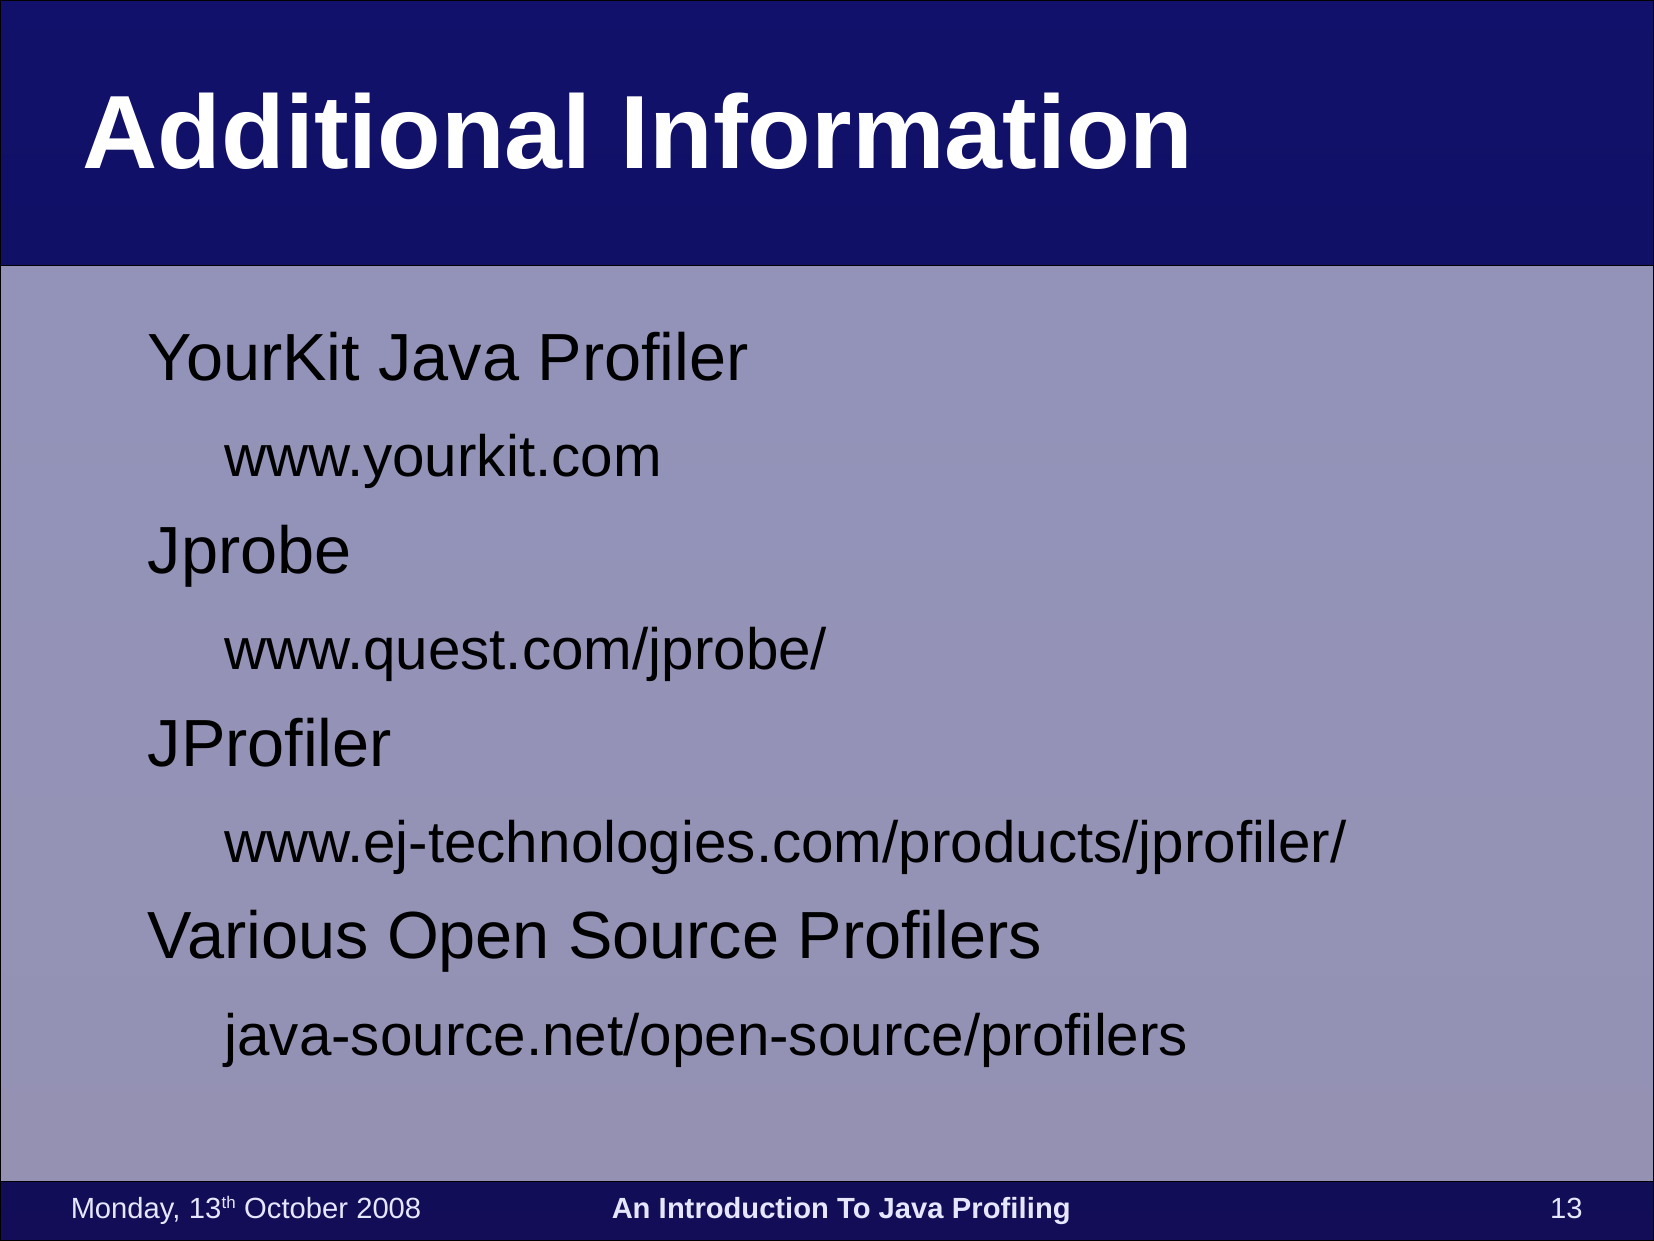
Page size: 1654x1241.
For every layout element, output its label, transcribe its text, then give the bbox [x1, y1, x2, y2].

list YourKit Java Profiler www.yourkit.com Jprobe www.quest.com/jprobe/ JProfiler www.ej-technologies.com/products/jprofiler/ Various Open Source Profilers java-source.net/open-source/profilers [129, 319, 1619, 1139]
title Additional Information [82, 0, 1571, 266]
